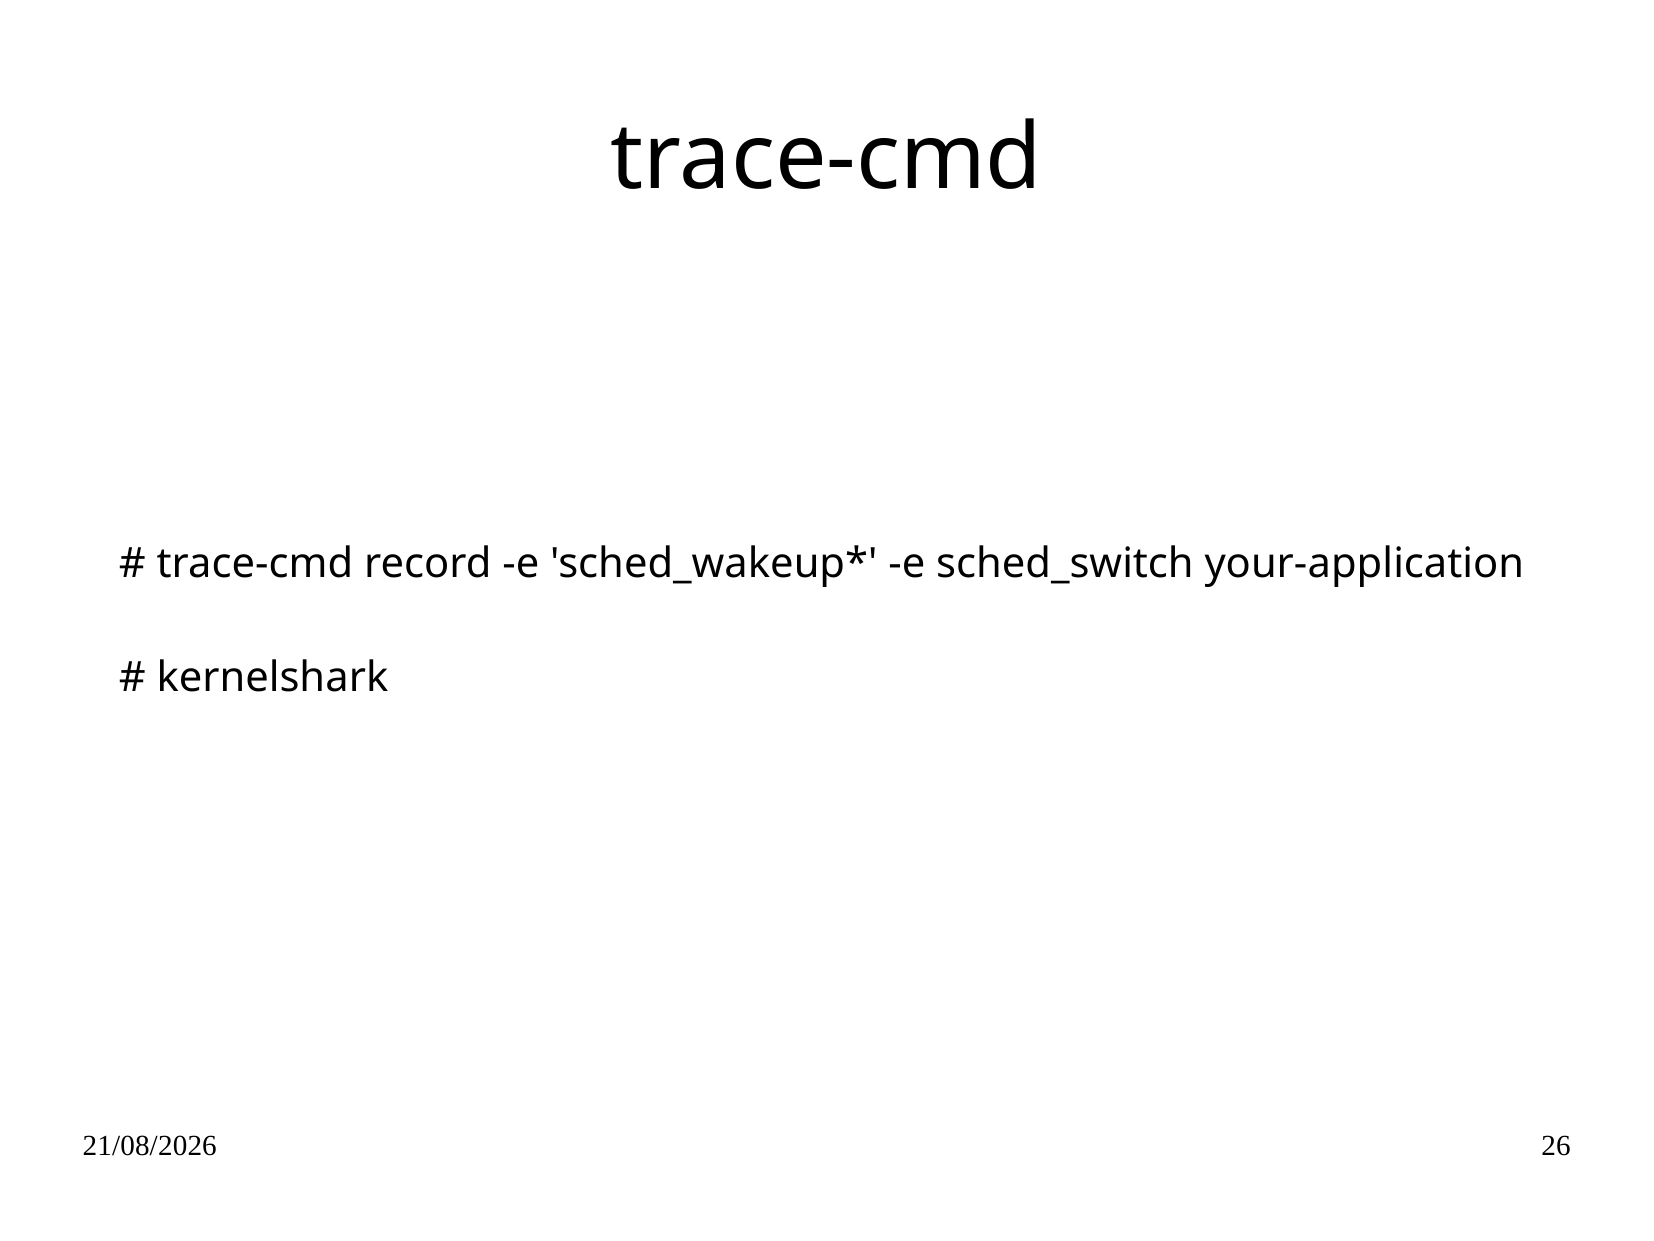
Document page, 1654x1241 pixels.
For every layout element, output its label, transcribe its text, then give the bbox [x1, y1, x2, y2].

text_box # trace-cmd record -e 'sched_wakeup*' -e sched_switch your-application # kernelshark [82, 525, 1606, 691]
title trace-cmd [82, 49, 1571, 257]
